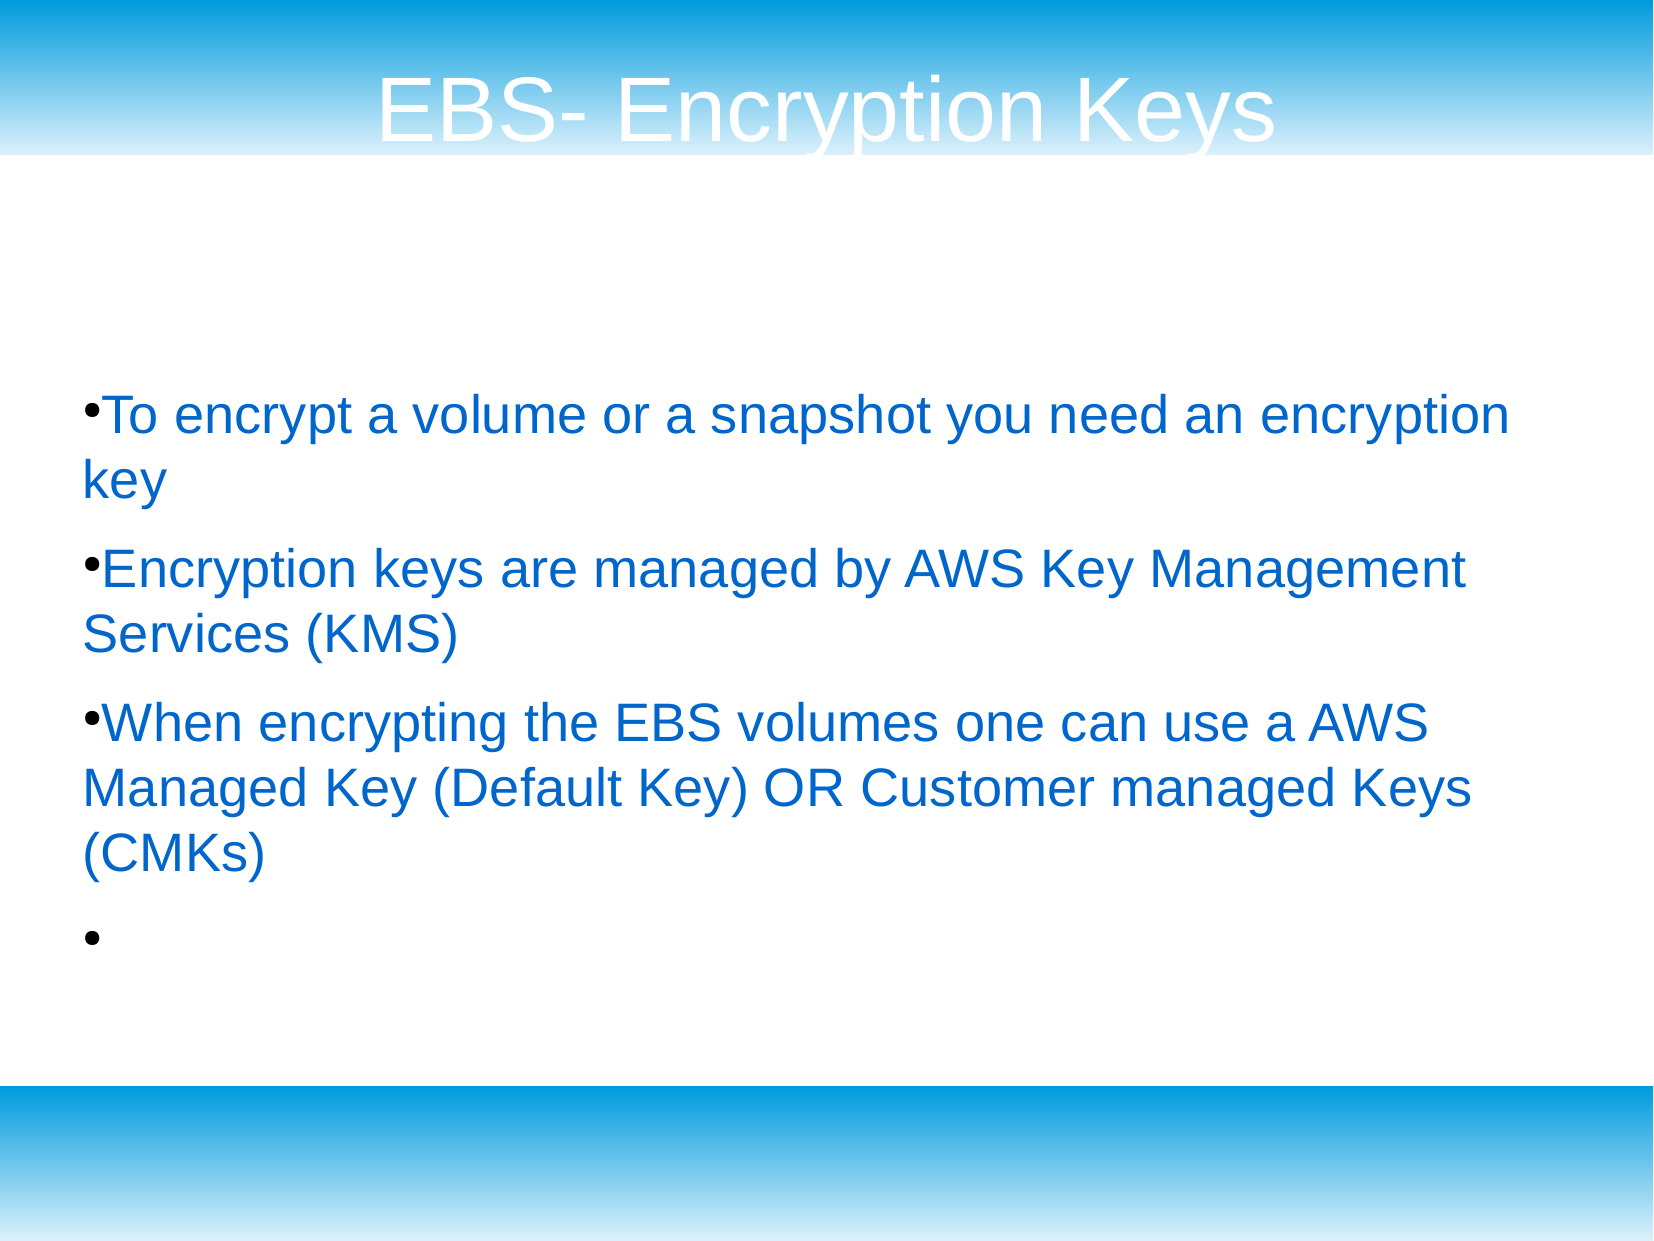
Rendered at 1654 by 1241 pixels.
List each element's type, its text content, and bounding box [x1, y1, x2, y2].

title EBS- Encryption Keys [82, 49, 1571, 155]
list To encrypt a volume or a snapshot you need an encryption key Encryption keys are managed by AWS Key Management Services (KMS) When encrypting the EBS volumes one can use a AWS Managed Key (Default Key) OR Customer managed Keys (CMKs) [82, 290, 1571, 1010]
